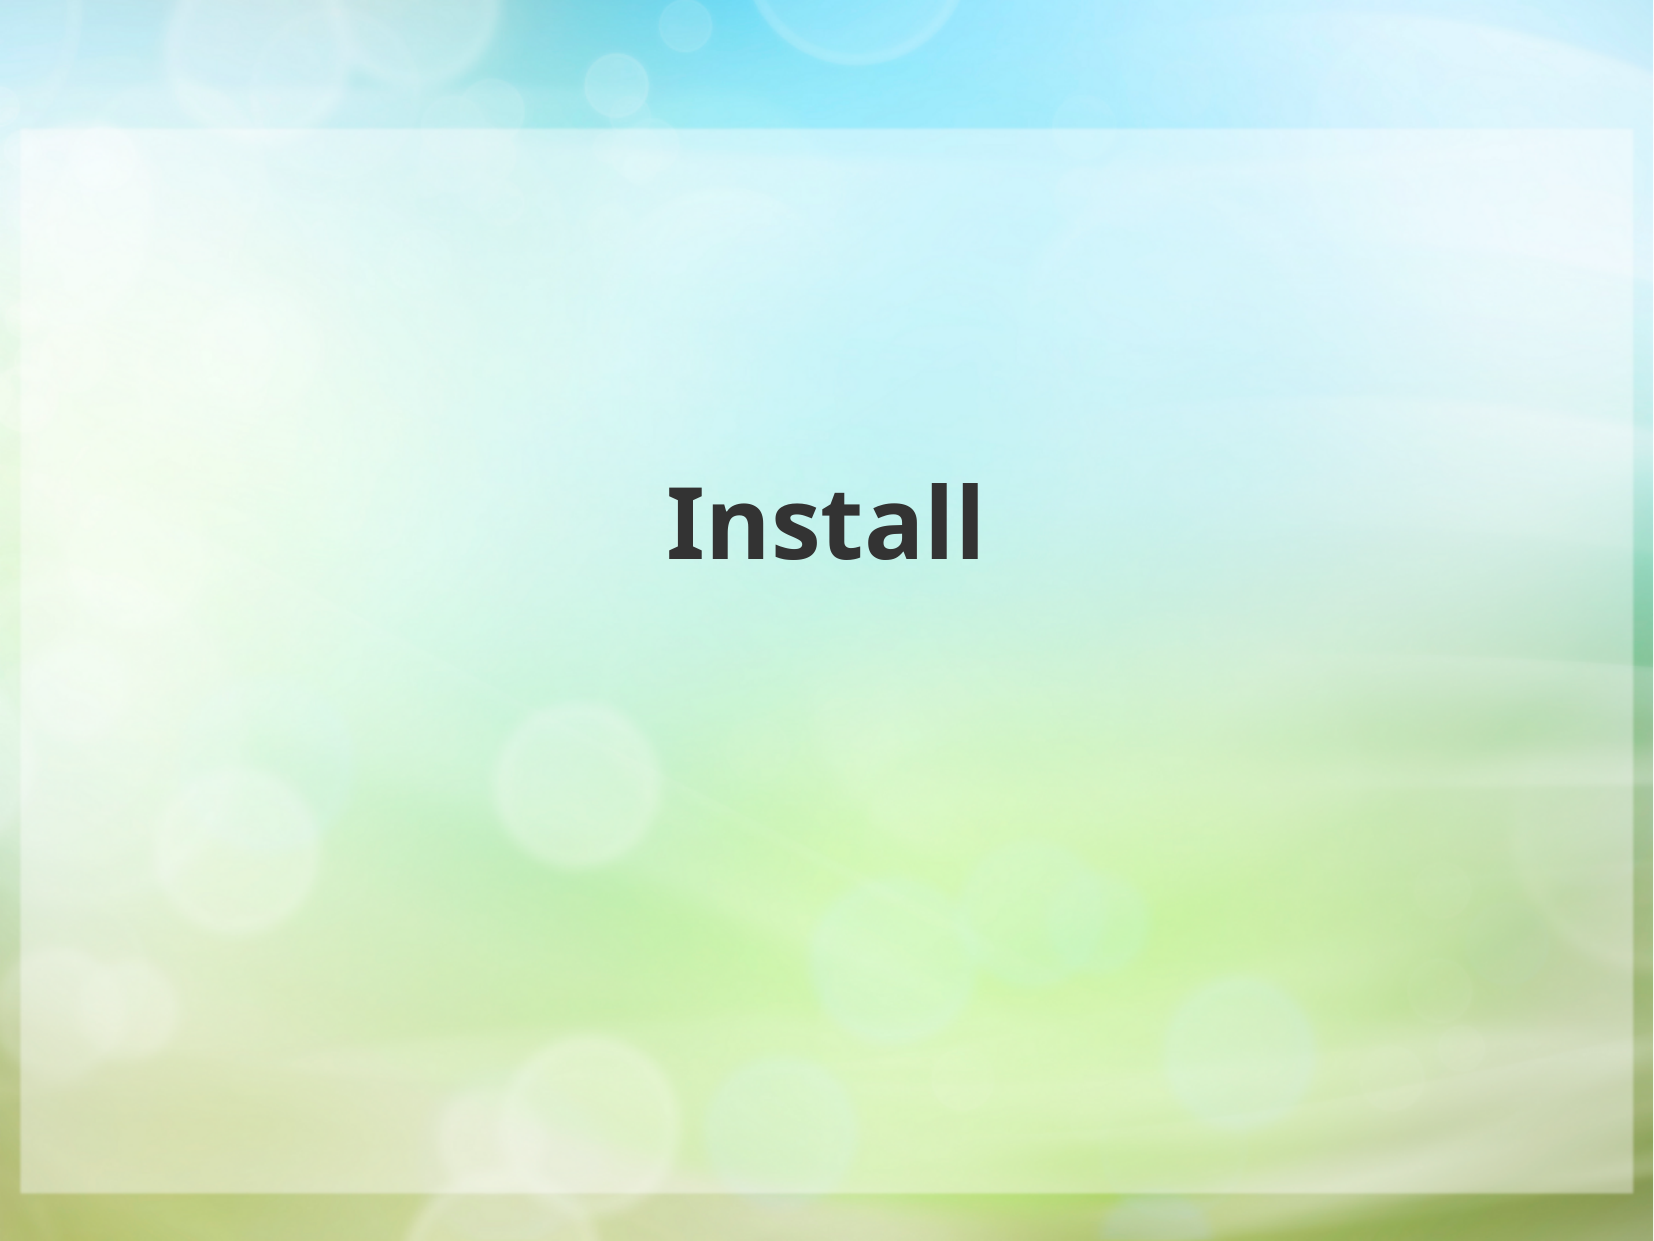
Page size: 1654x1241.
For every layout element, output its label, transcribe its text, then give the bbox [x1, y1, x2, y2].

picture [0, 0, 1654, 1241]
subtitle Install [82, 0, 1571, 1042]
